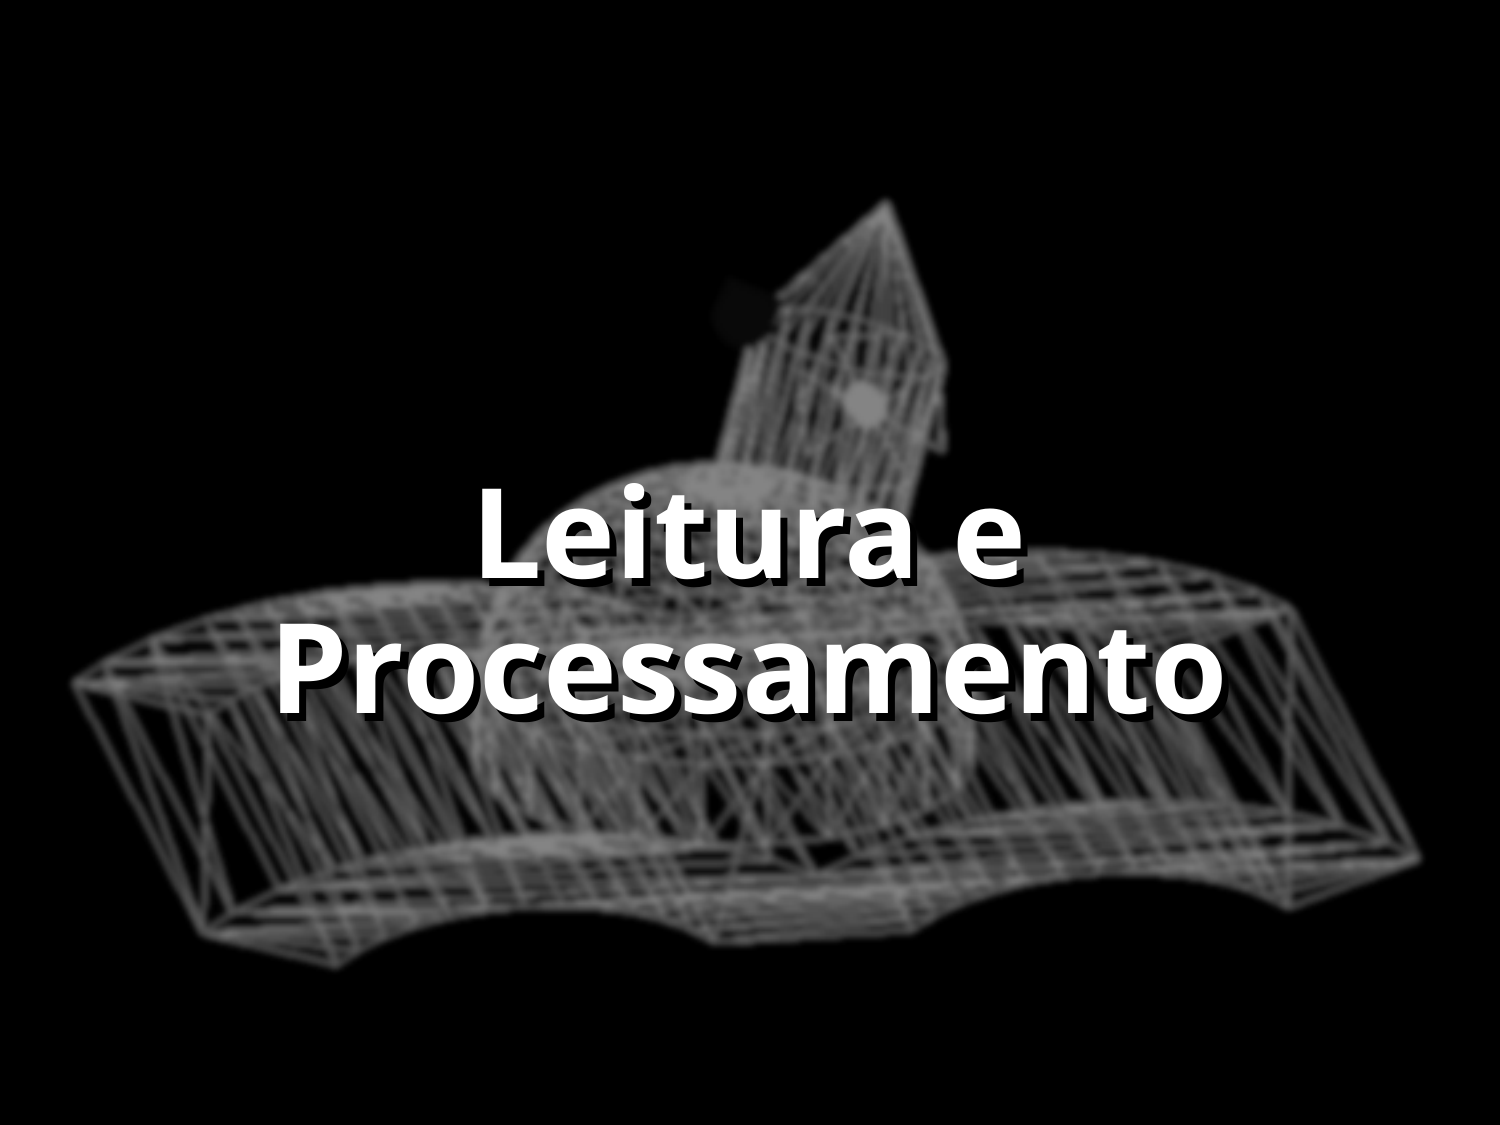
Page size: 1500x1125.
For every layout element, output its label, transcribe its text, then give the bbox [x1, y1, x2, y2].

title Leitura e Processamento [102, 280, 1397, 749]
